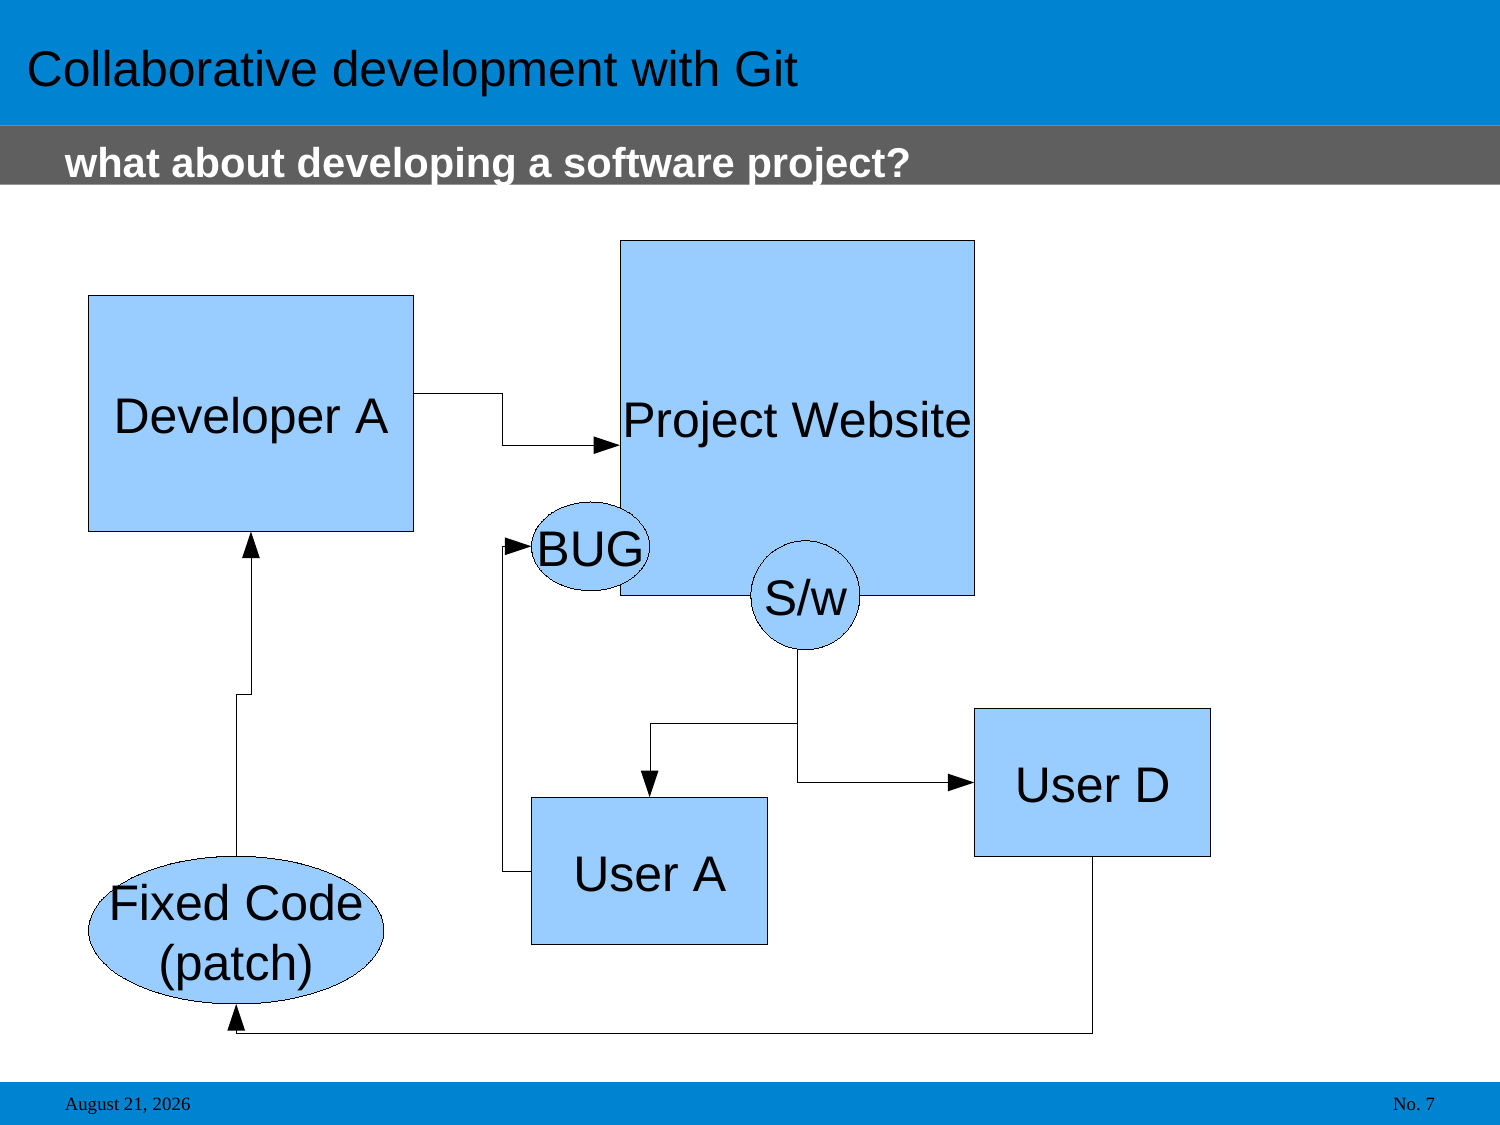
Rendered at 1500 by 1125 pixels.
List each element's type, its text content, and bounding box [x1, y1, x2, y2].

text_box BUG [531, 501, 650, 591]
text_box Developer A [88, 295, 414, 532]
text_box S/w [750, 540, 860, 650]
text_box Fixed Code (patch) [88, 856, 384, 1004]
title what about developing a software project? [64, 139, 1436, 187]
text_box User D [974, 708, 1211, 857]
text_box Project Website [620, 240, 975, 596]
text_box User A [531, 797, 768, 945]
